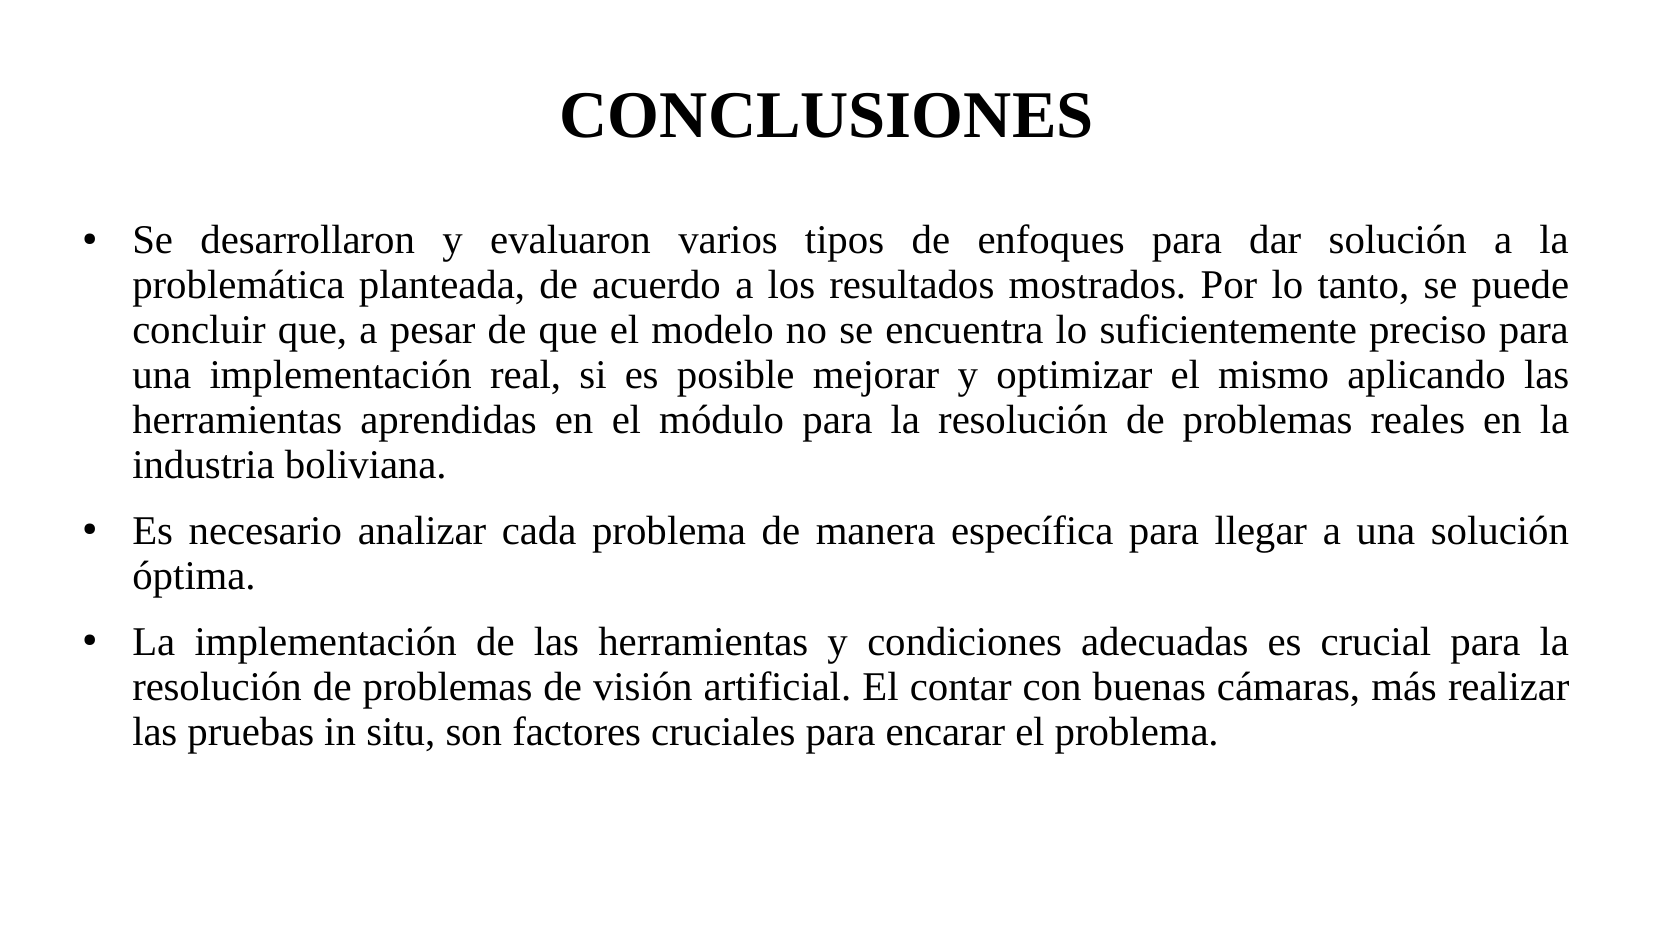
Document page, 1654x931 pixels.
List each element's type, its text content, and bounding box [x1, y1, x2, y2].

list Se desarrollaron y evaluaron varios tipos de enfoques para dar solución a la problemática planteada, de acuerdo a los resultados mostrados. Por lo tanto, se puede concluir que, a pesar de que el modelo no se encuentra lo suficientemente preciso para una implementación real, si es posible mejorar y optimizar el mismo aplicando las herramientas aprendidas en el módulo para la resolución de problemas reales en la industria boliviana. Es necesario analizar cada problema de manera específica para llegar a una solución óptima. La implementación de las herramientas y condiciones adecuadas es crucial para la resolución de problemas de visión artificial. El contar con buenas cámaras, más realizar las pruebas in situ, son factores cruciales para encarar el problema. [82, 217, 1571, 758]
title CONCLUSIONES [82, 37, 1571, 193]
